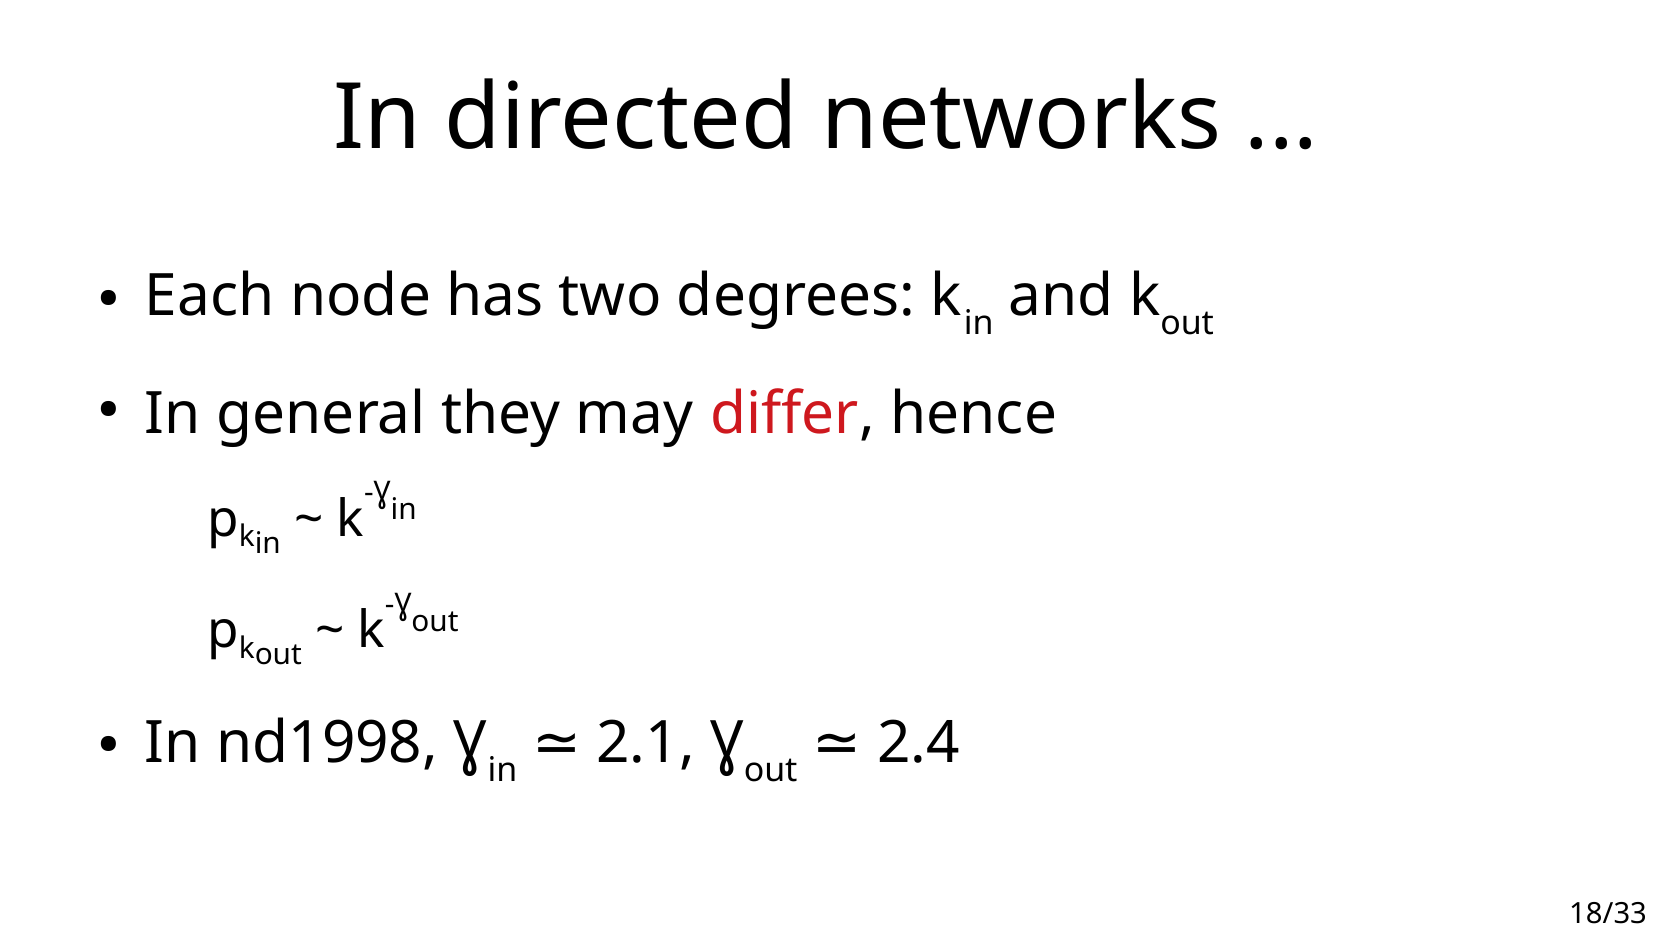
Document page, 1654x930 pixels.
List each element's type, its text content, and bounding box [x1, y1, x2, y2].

title In directed networks ... [82, 1, 1571, 225]
list Each node has two degrees: kin and kout In general they may differ, hence pkin ~ k-Ɣin pkout ~ k-Ɣout In nd1998, Ɣin ≃ 2.1, Ɣout ≃ 2.4 [82, 252, 1571, 793]
